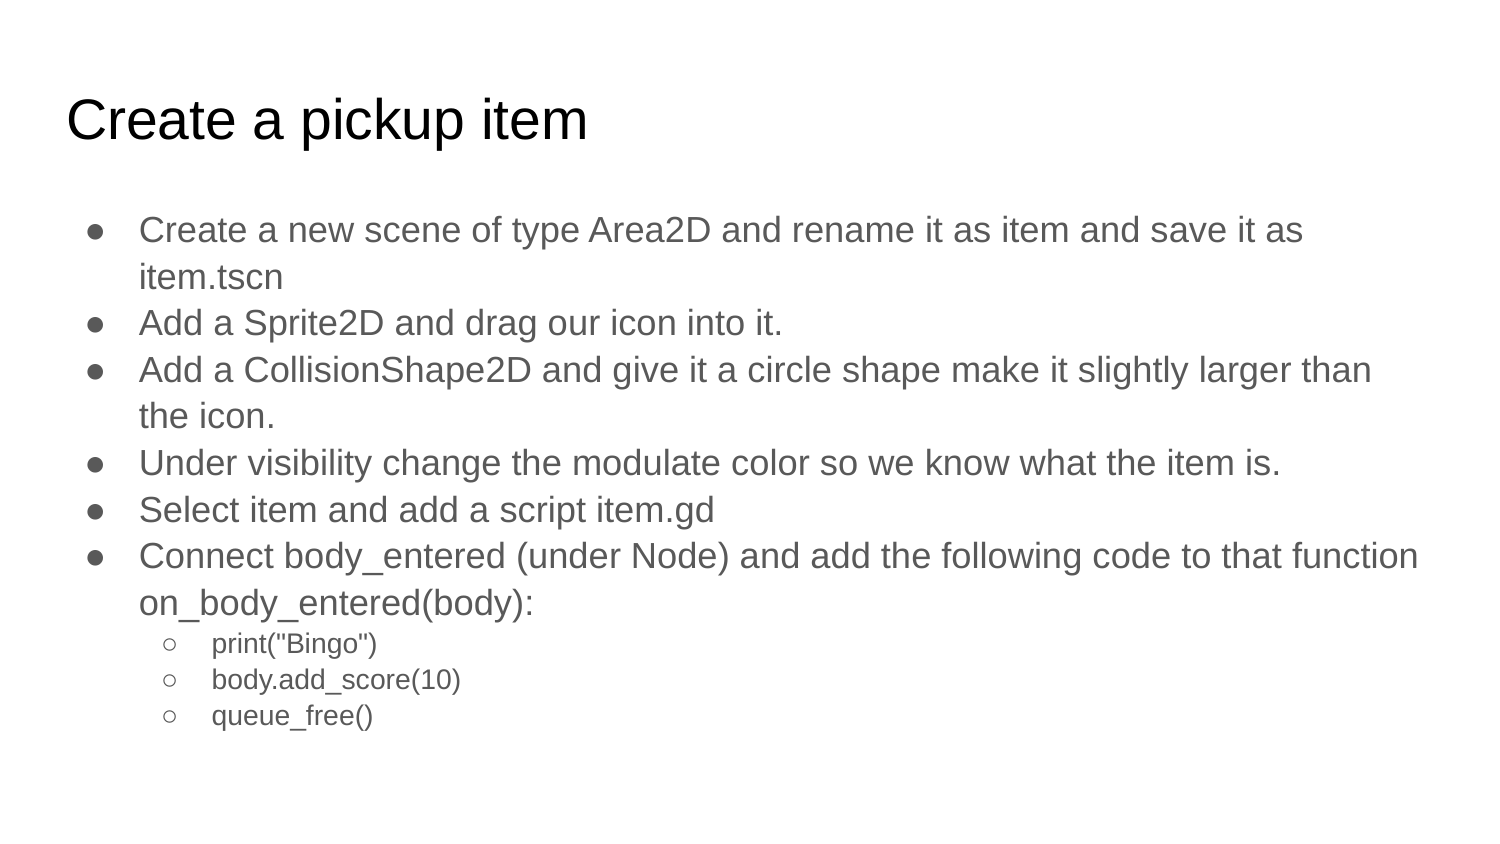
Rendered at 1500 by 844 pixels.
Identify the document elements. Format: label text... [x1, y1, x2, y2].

list Create a new scene of type Area2D and rename it as item and save it as item.tscn Add a Sprite2D and drag our icon into it. Add a CollisionShape2D and give it a circle shape make it slightly larger than the icon. Under visibility change the modulate color so we know what the item is. Select item and add a script item.gd Connect body_entered (under Node) and add the following code to that function on_body_entered(body): print("Bingo") body.add_score(10) queue_free() [51, 189, 1449, 750]
title Create a pickup item [51, 72, 1449, 167]
